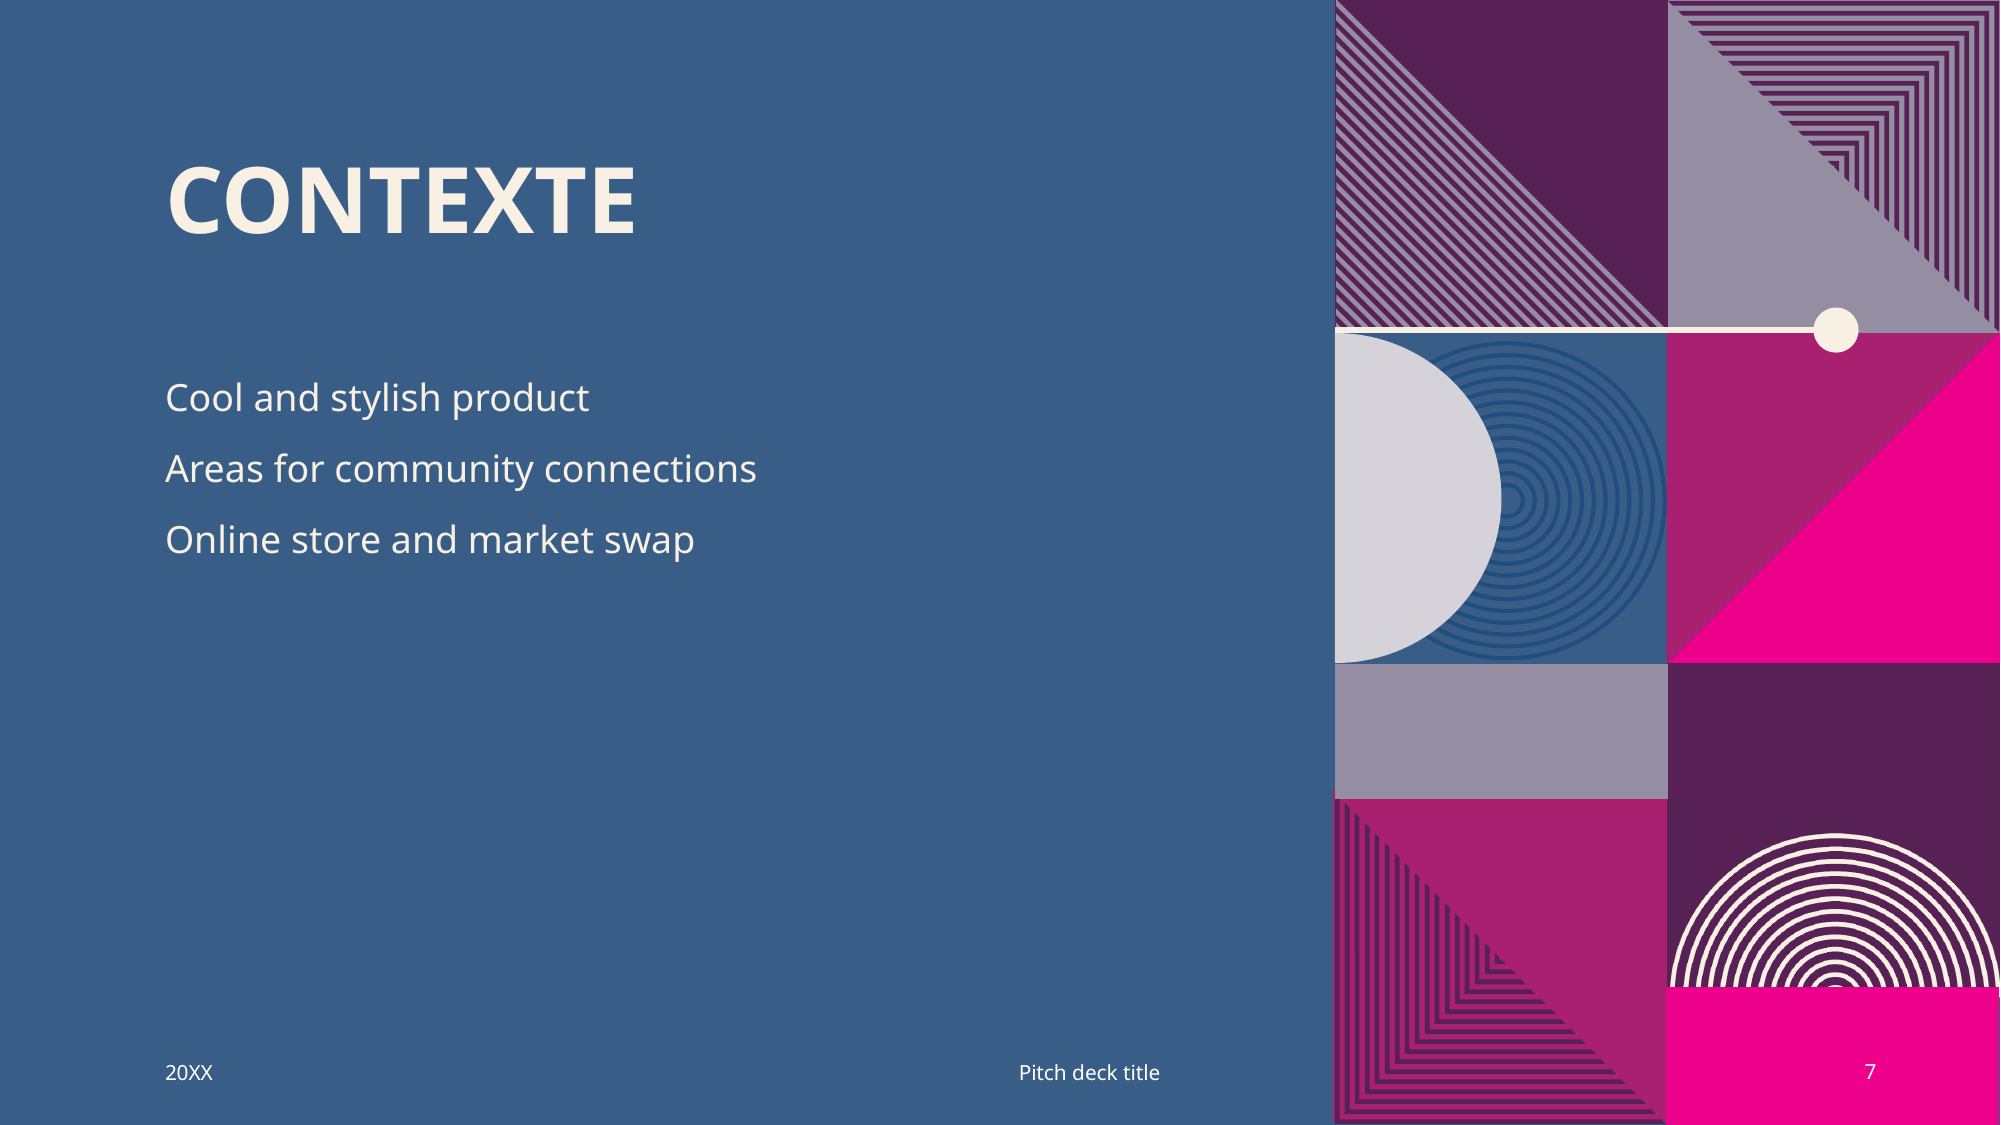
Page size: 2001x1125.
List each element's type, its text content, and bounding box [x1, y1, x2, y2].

title contexte [150, 146, 1266, 361]
text_box Pitch deck title [902, 1042, 1278, 1103]
text_box 20XX [150, 1042, 331, 1103]
list Cool and stylish product Areas for community connections Online store and market swap [150, 361, 1266, 992]
text_box [1849, 1042, 1925, 1103]
